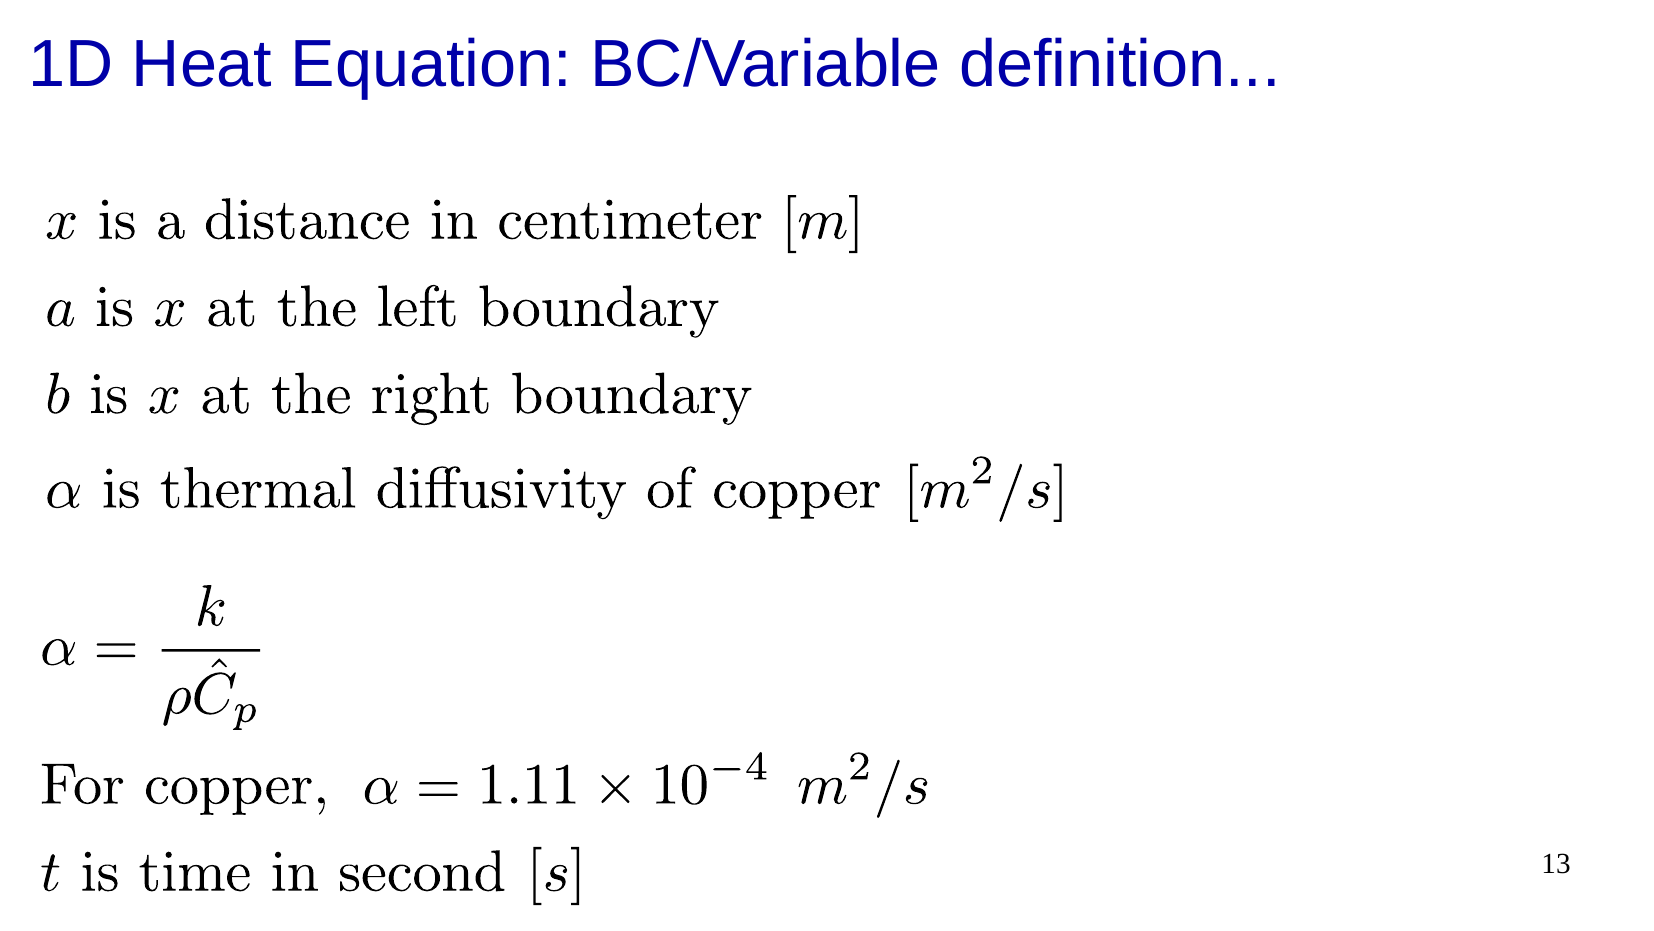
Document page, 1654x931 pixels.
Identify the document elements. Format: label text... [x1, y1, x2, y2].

text_box [40, 585, 931, 906]
text_box [45, 195, 1069, 522]
title 1D Heat Equation: BC/Variable definition... [28, 21, 1626, 106]
